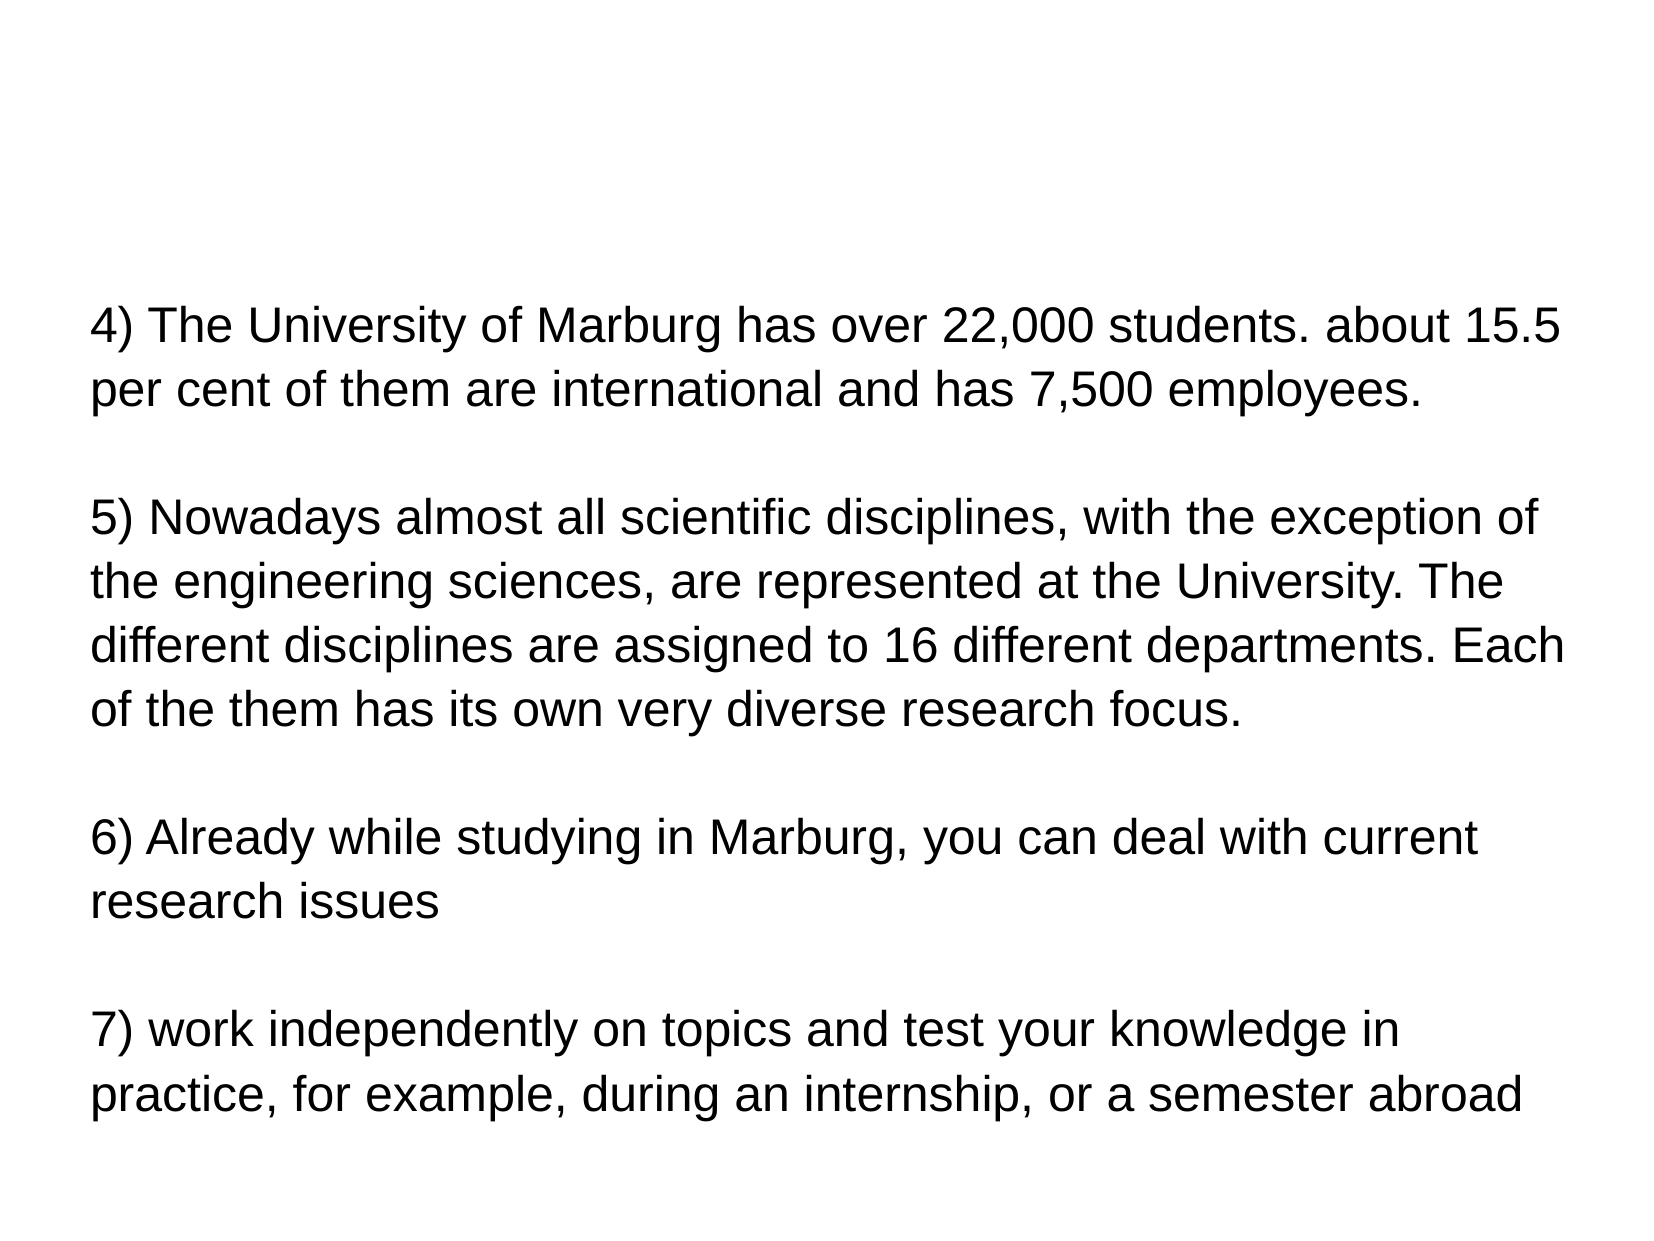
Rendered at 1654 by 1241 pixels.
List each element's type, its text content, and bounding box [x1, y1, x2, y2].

subtitle 4) The University of Marburg has over 22,000 students. about 15.5 per cent of them are international and has 7,500 employees. 5) Nowadays almost all scientific disciplines, with the exception of the engineering sciences, are represented at the University. The different disciplines are assigned to 16 different departments. Each of the them has its own very diverse research focus. 6) Already while studying in Marburg, you can deal with current research issues 7) work independently on topics and test your knowledge in practice, for example, during an internship, or a semester abroad [90, 195, 1591, 1216]
